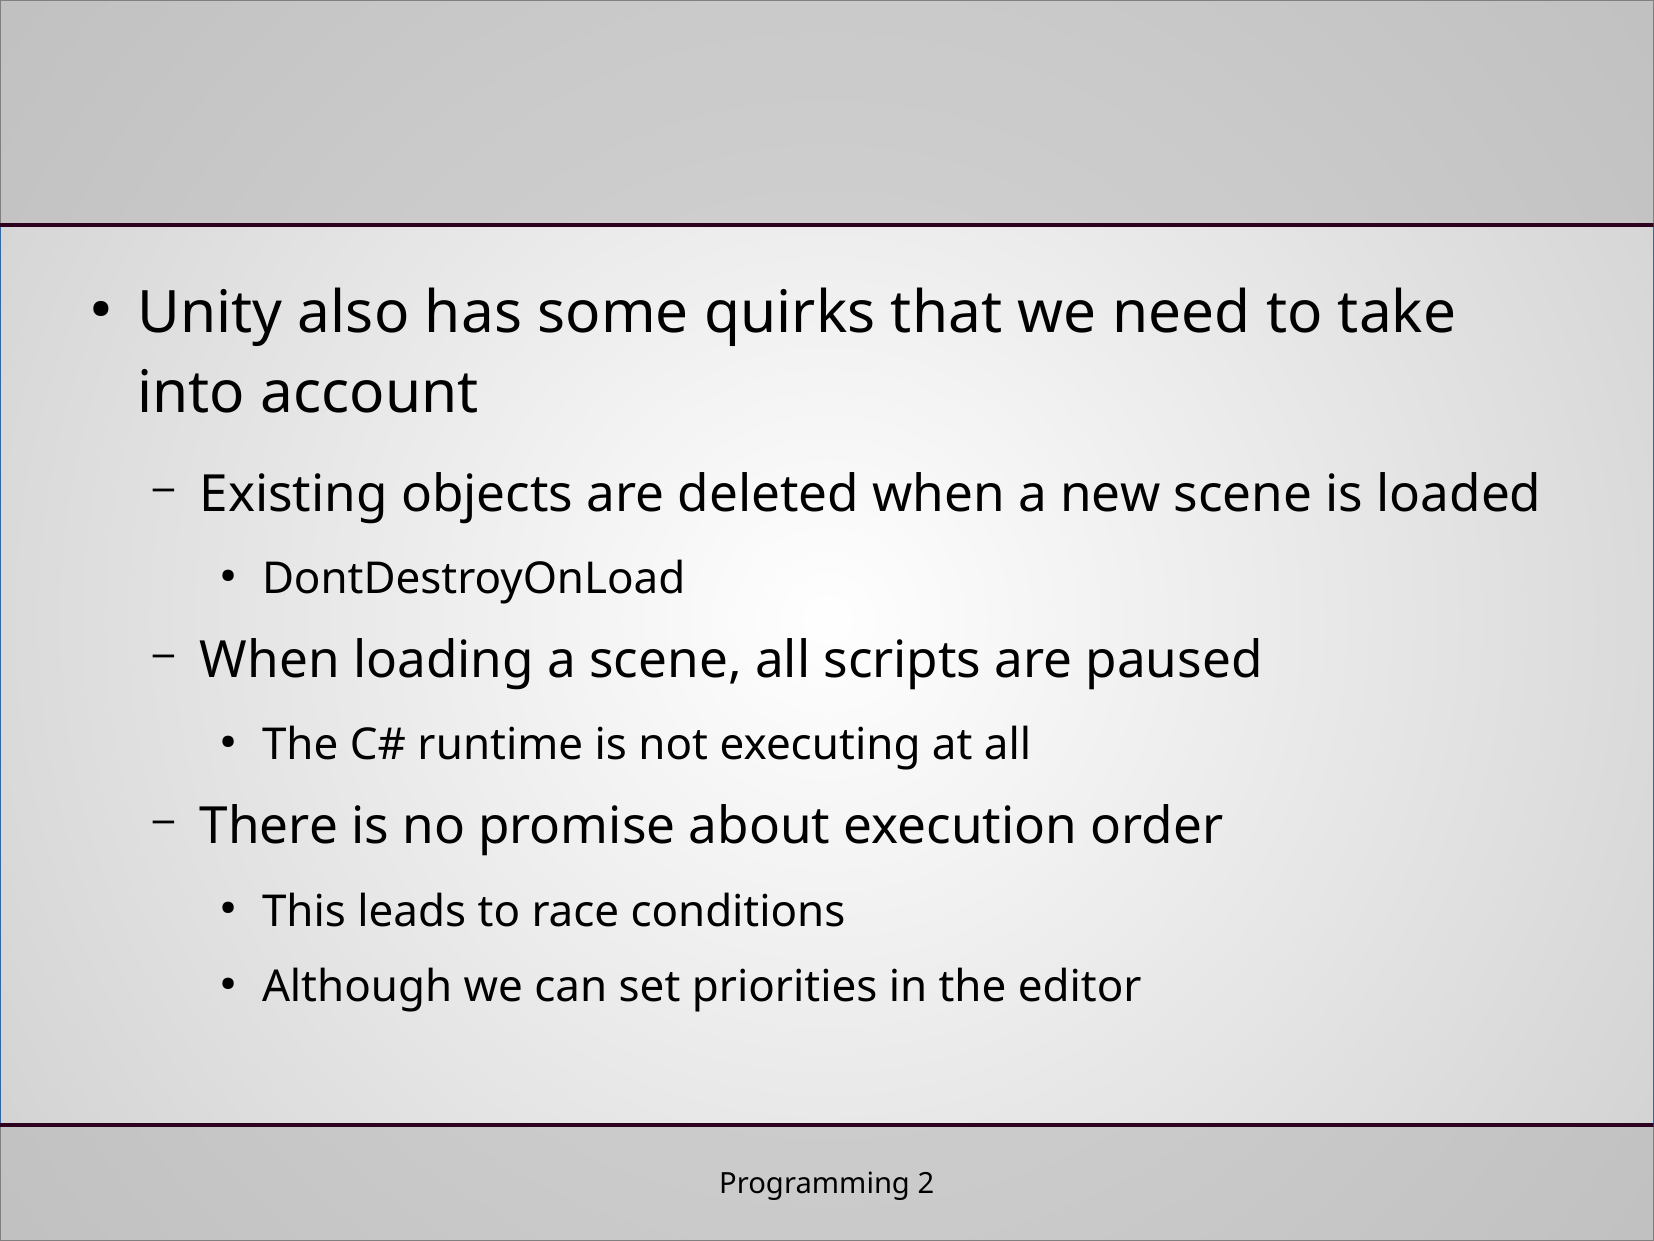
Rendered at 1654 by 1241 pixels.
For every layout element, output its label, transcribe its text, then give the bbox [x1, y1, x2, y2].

list Unity also has some quirks that we need to take into account Existing objects are deleted when a new scene is loaded DontDestroyOnLoad When loading a scene, all scripts are paused The C# runtime is not executing at all There is no promise about execution order This leads to race conditions Although we can set priorities in the editor [75, 270, 1571, 1075]
